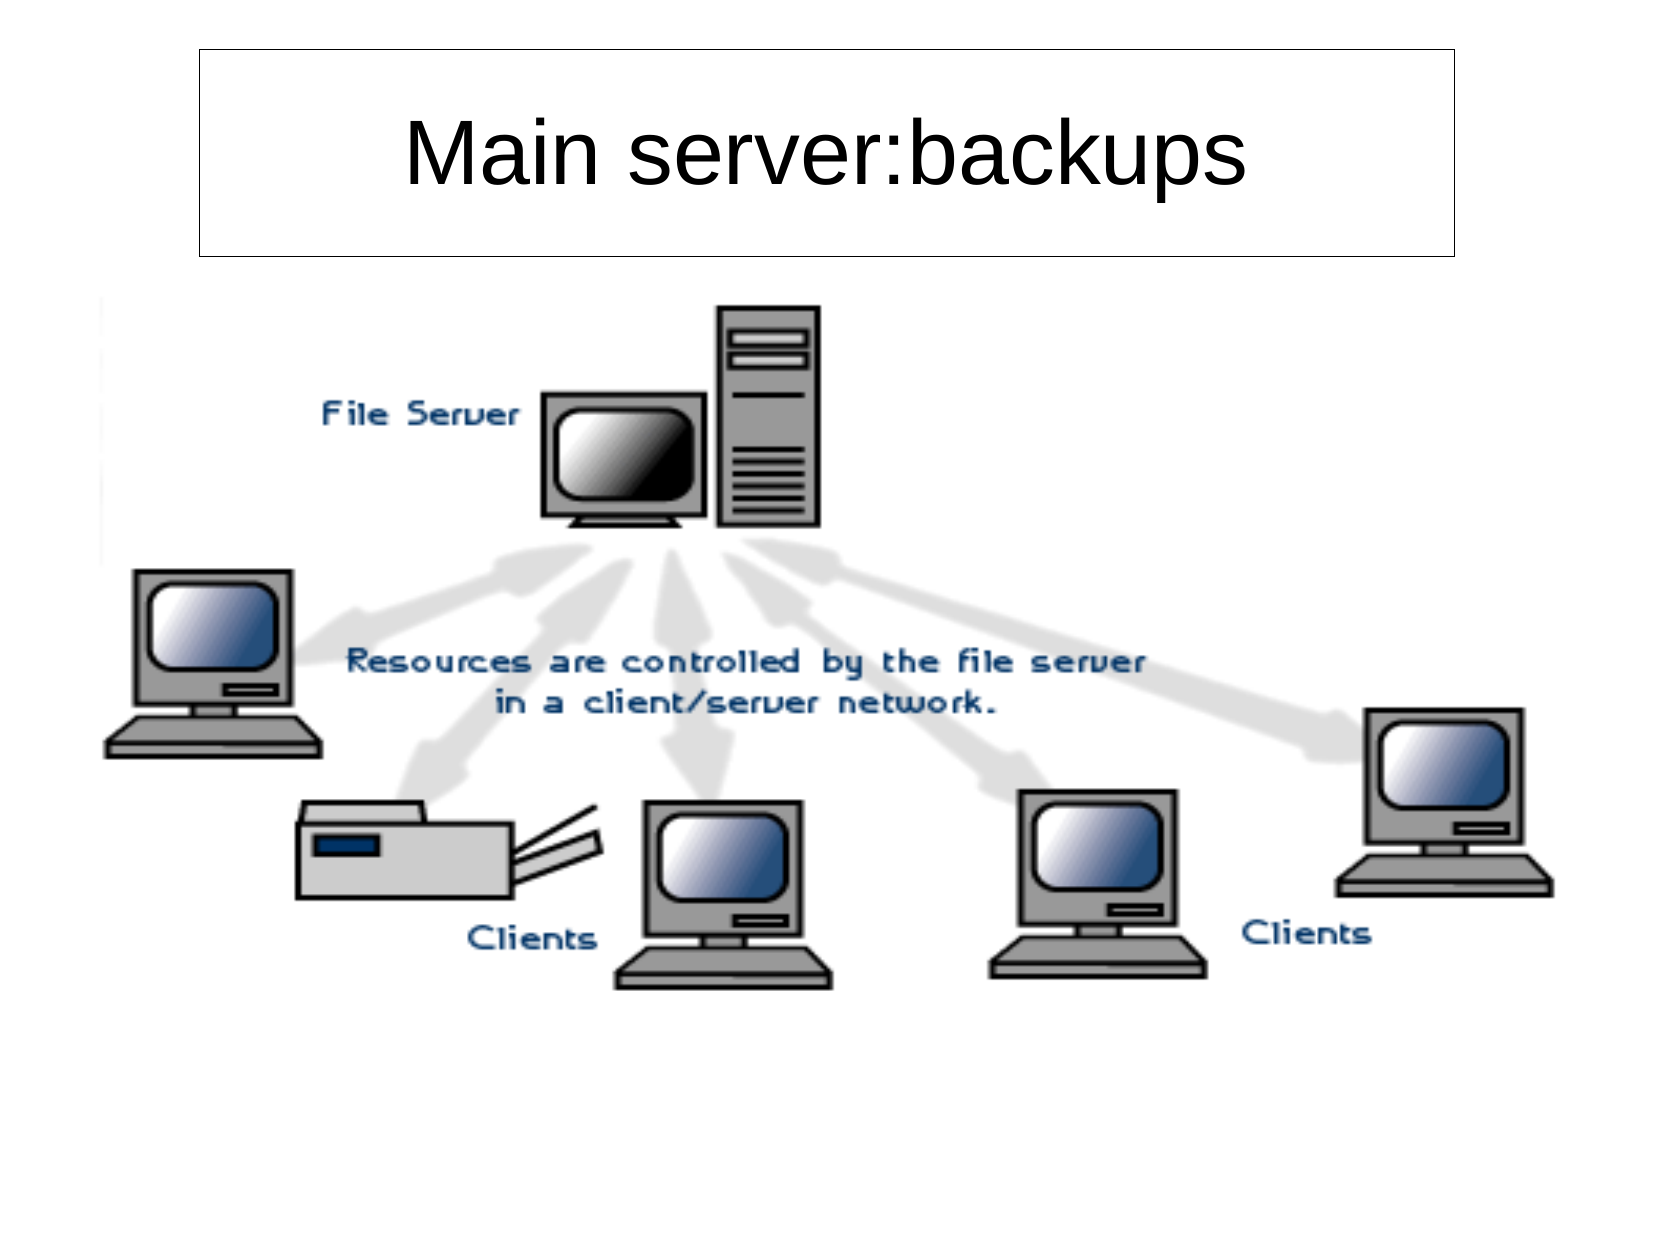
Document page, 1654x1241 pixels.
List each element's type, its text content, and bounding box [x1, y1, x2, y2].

title Main server:backups [199, 49, 1455, 257]
picture [82, 290, 1571, 1010]
